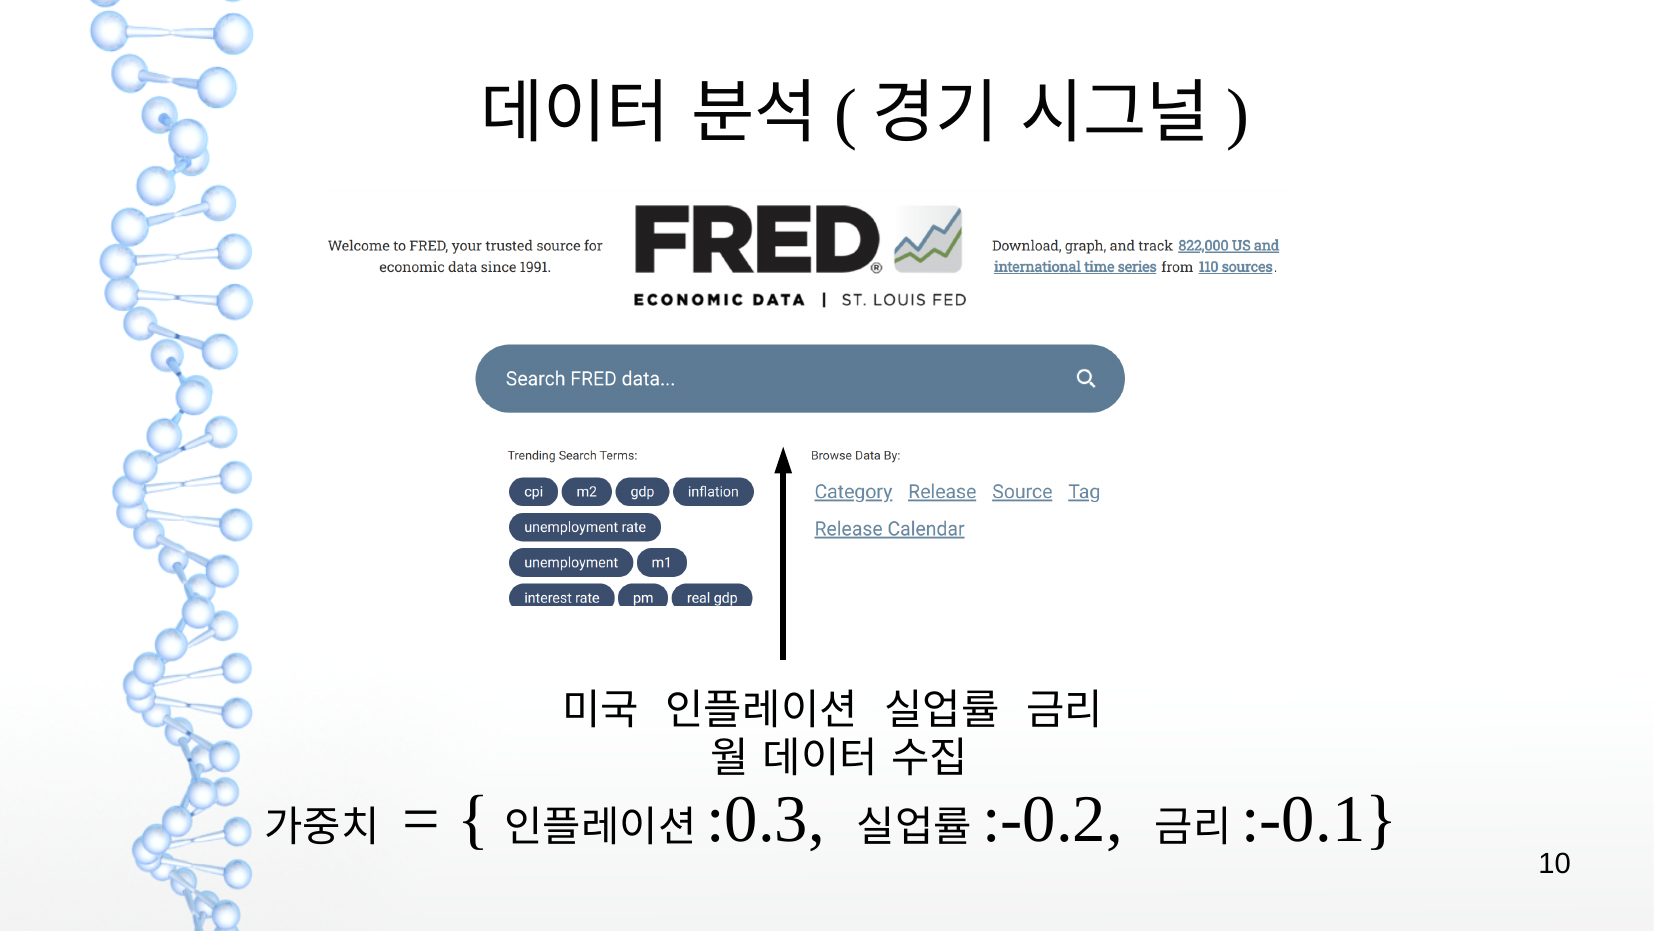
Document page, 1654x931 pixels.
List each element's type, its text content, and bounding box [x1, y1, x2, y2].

text_box 미국 인플레이션 실업률 금리 월 데이터 수집 가중치 = {인플레이션:0.3, 실업률:-0.2, 금리:-0.1} [209, 685, 1470, 931]
title 데이터 분석(경기 시그널) [265, 35, 1595, 189]
picture [0, 0, 1654, 931]
